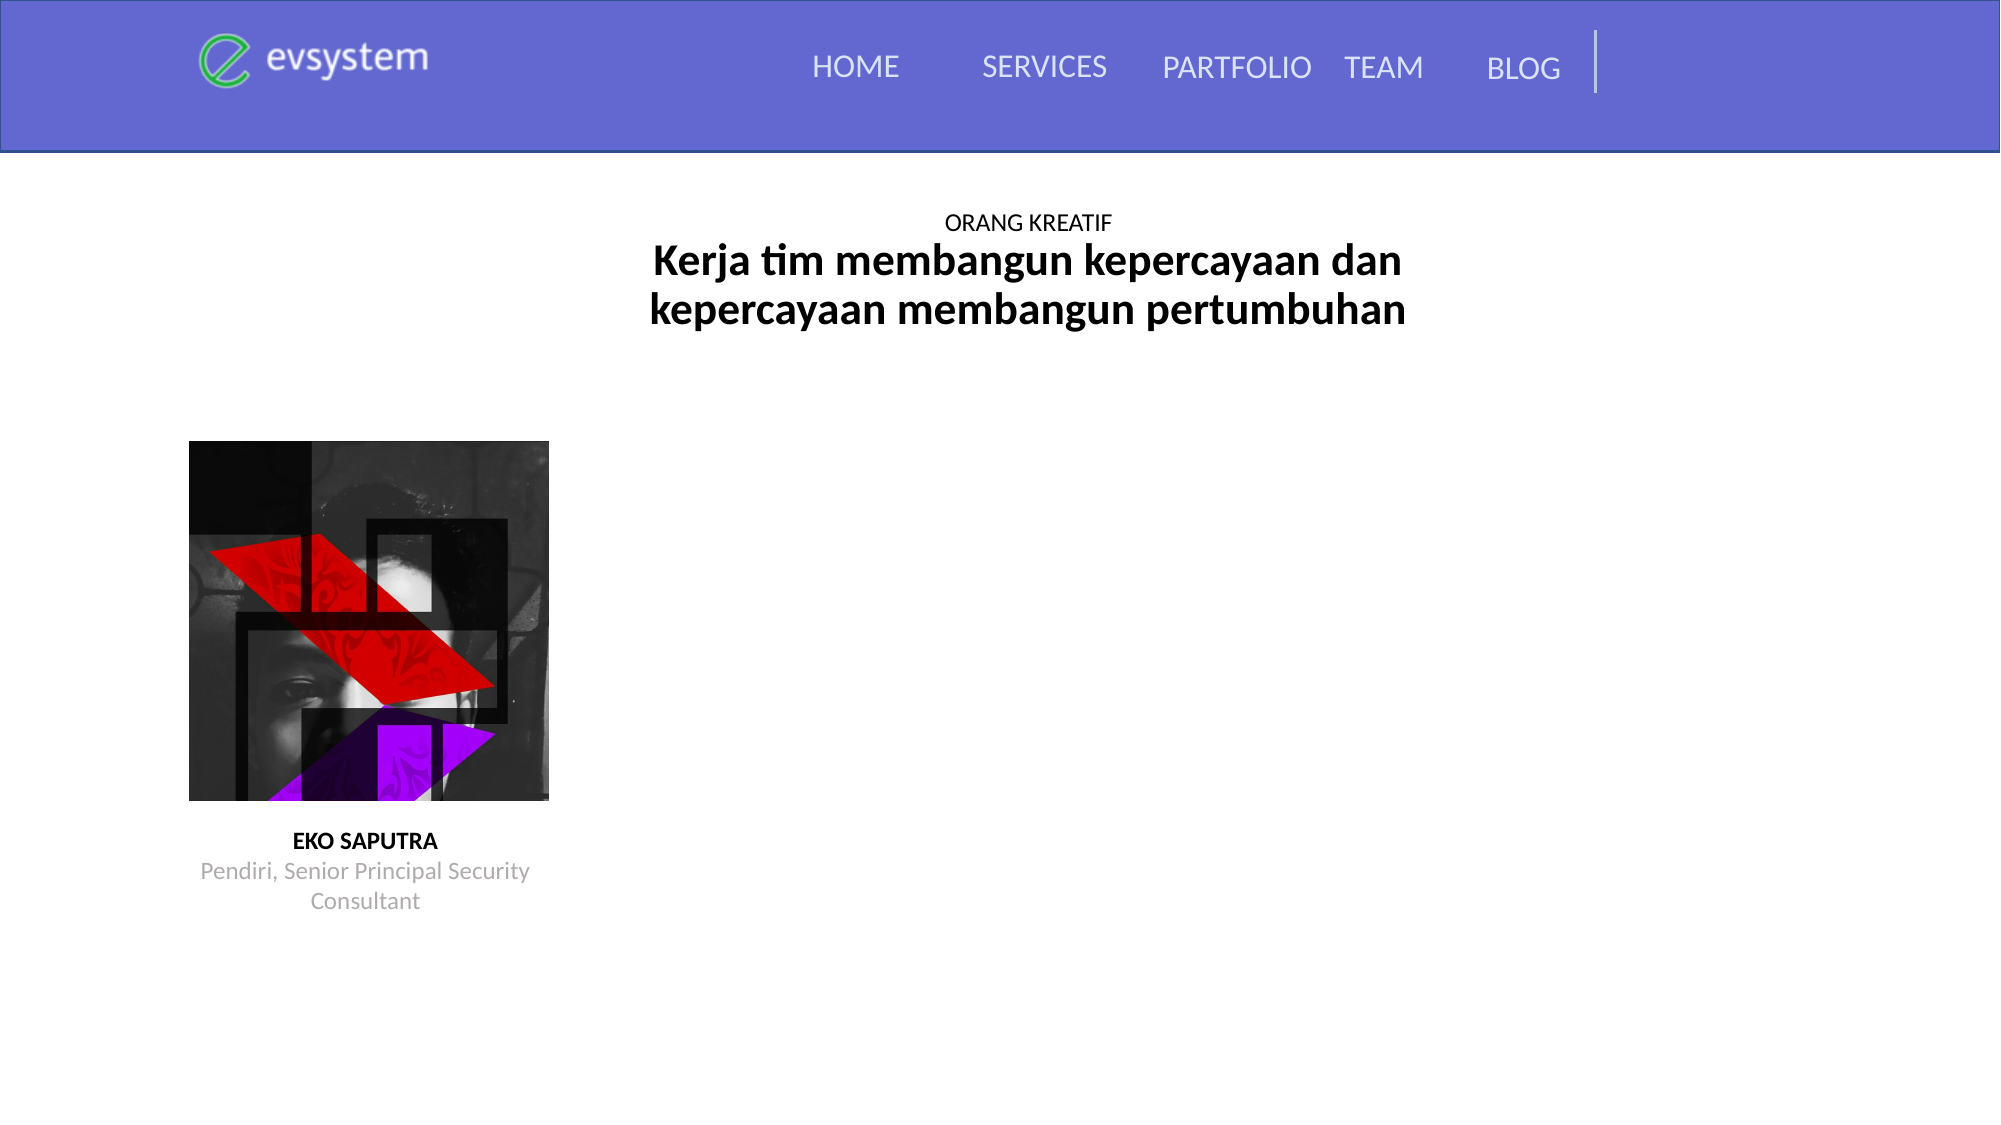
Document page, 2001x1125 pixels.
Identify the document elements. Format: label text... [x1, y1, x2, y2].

title ORANG KREATIF Kerja tim membangun kepercayaan dan kepercayaan membangun pertumbuhan [166, 201, 1892, 419]
picture [189, 441, 549, 801]
text_box EKO SAPUTRA Pendiri, Senior Principal Security Consultant [166, 817, 566, 969]
text_box PARTFOLIO [1147, 37, 1330, 94]
text_box BLOG [1471, 38, 1578, 94]
text_box [0, 0, 2000, 151]
text_box HOME [797, 36, 917, 93]
text_box SERVICES [967, 36, 1125, 93]
text_box TEAM [1329, 38, 1441, 94]
picture [189, 30, 442, 93]
